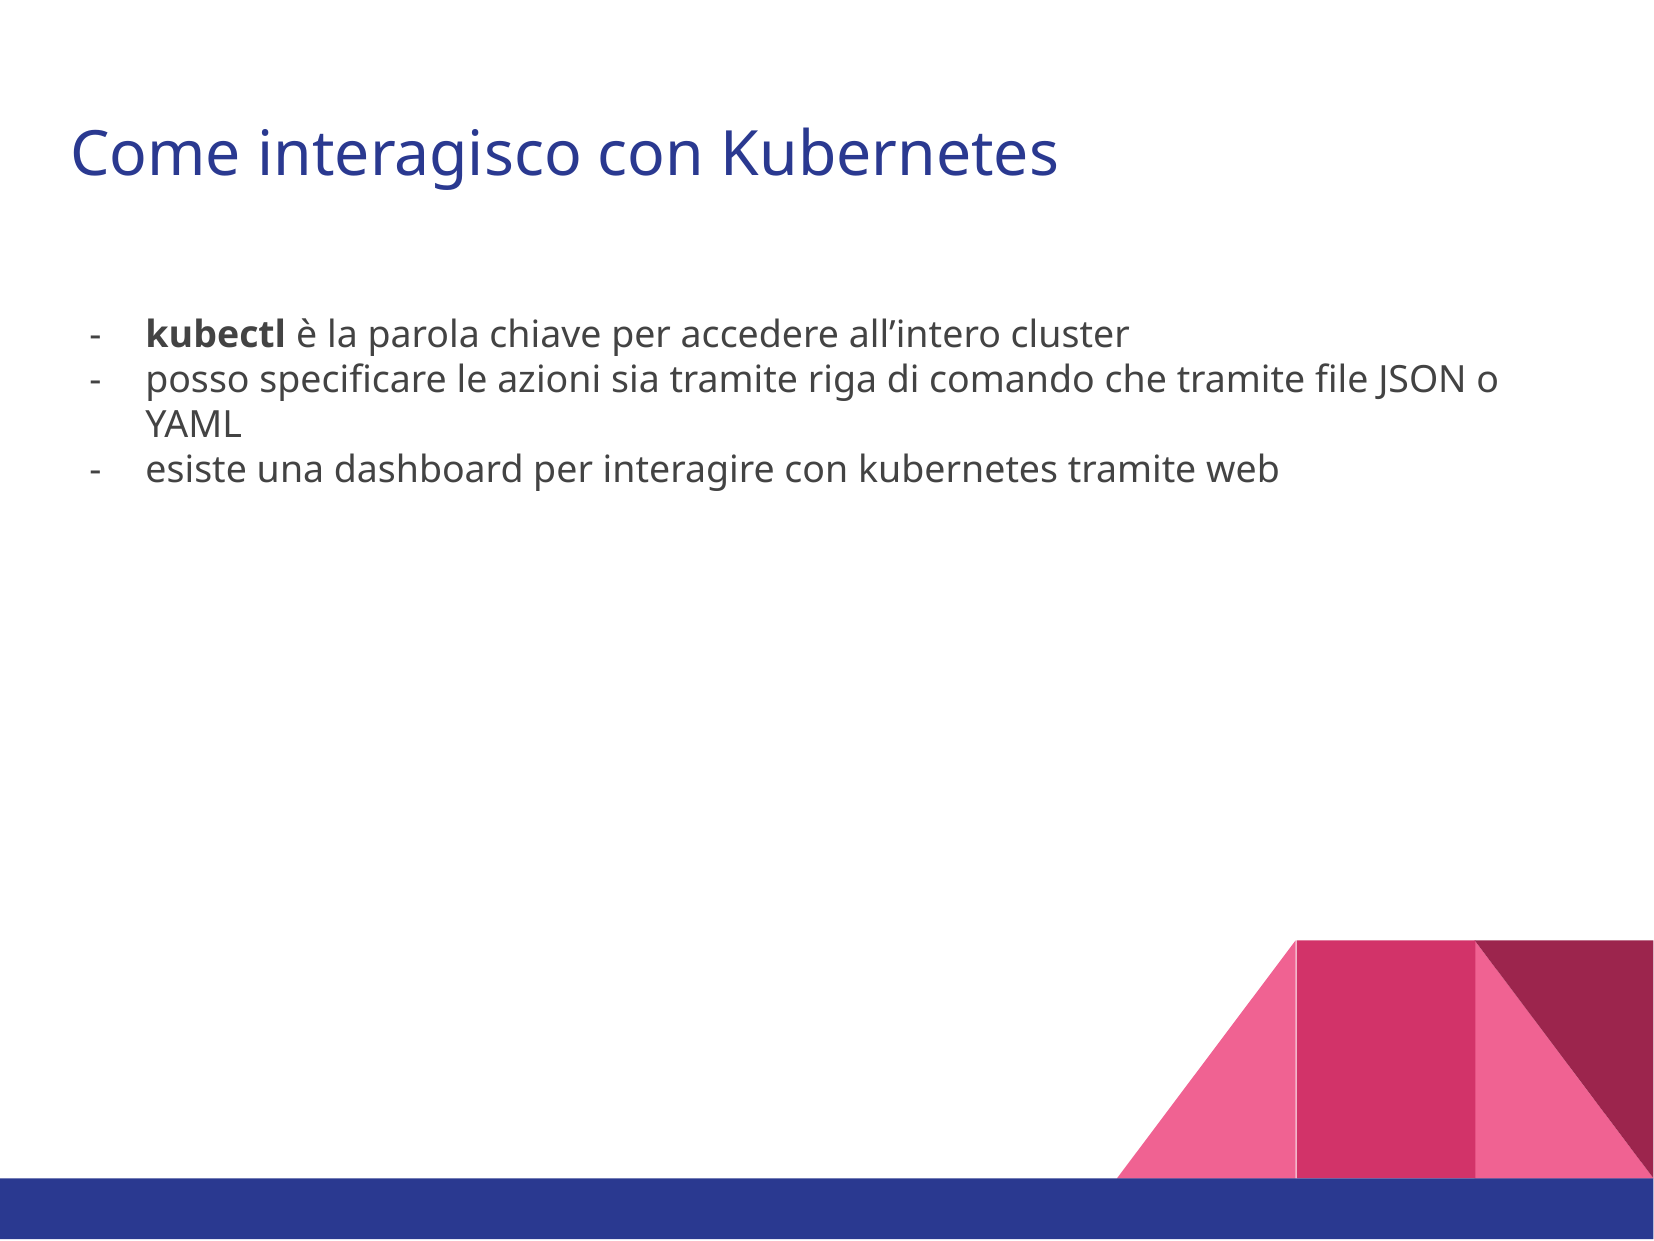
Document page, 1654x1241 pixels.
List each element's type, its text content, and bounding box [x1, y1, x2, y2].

title Come interagisco con Kubernetes [55, 98, 1597, 245]
list kubectl è la parola chiave per accedere all’intero cluster posso specificare le azioni sia tramite riga di comando che tramite file JSON o YAML esiste una dashboard per interagire con kubernetes tramite web [55, 295, 1597, 1101]
